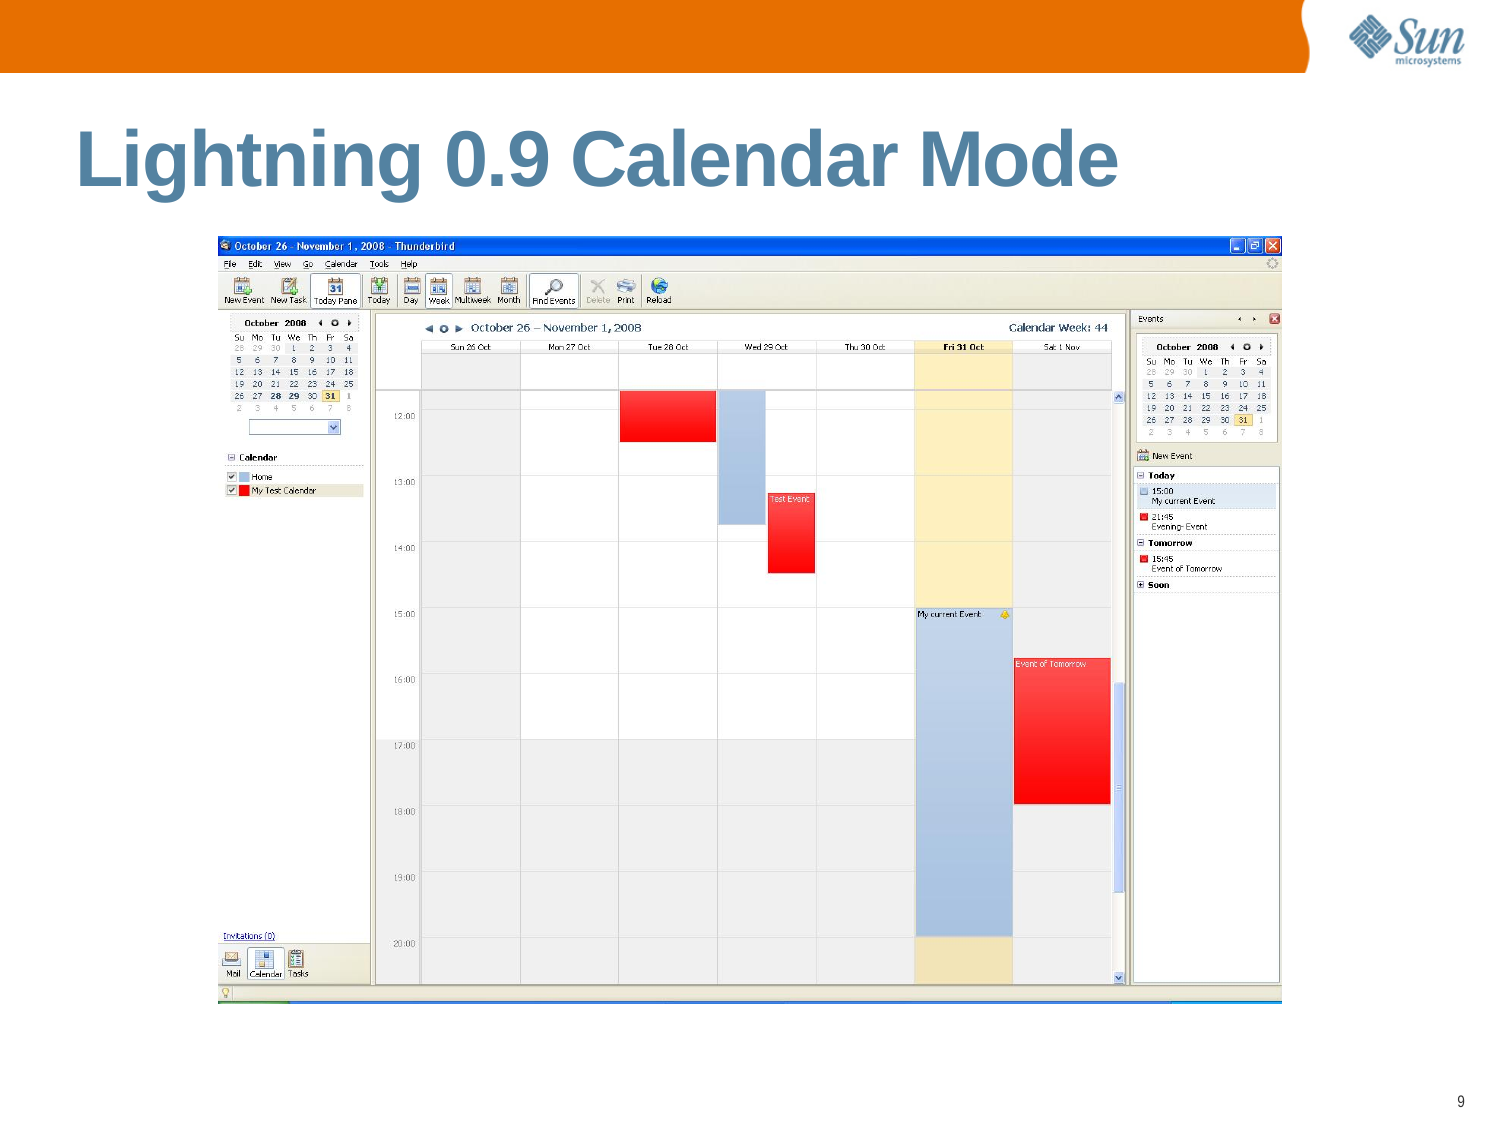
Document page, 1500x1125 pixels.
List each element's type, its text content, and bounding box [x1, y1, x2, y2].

title Lightning 0.9 Calendar Mode [75, 123, 1437, 227]
picture [218, 236, 1282, 1004]
picture [0, 0, 1500, 73]
